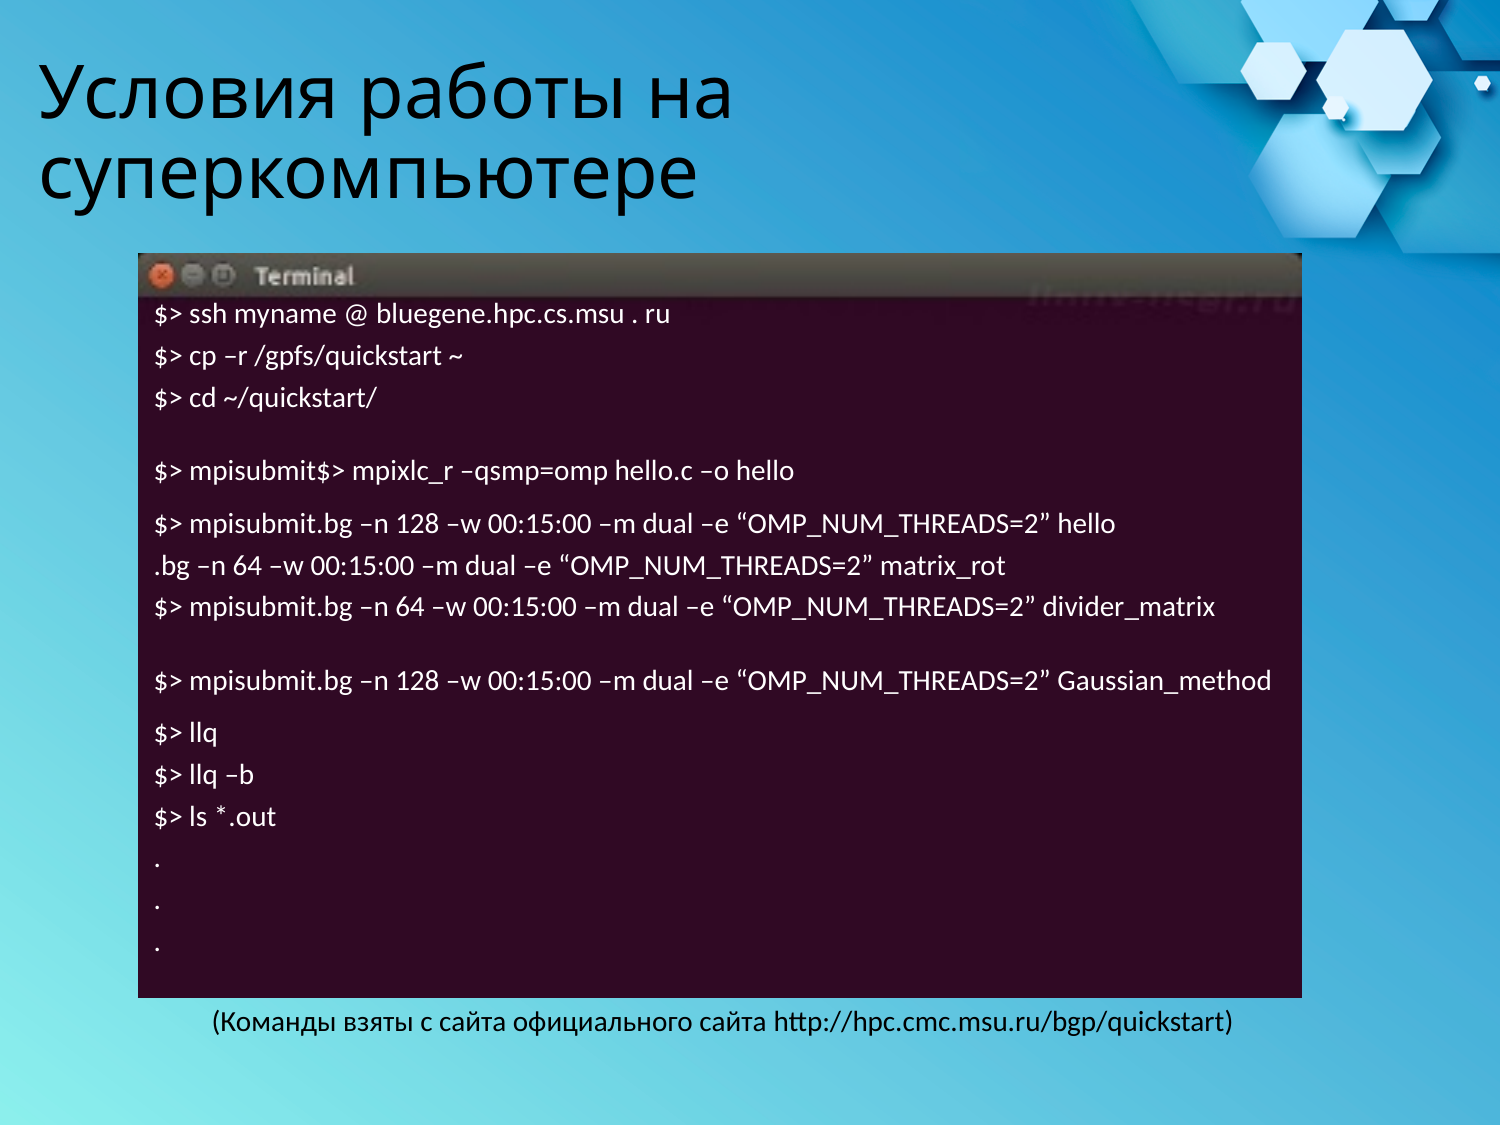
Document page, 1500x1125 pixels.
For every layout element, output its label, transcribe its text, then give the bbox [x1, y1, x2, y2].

picture [138, 253, 1302, 301]
text_box $> ssh myname @ bluegene. hpc . cs . msu . ru $> cp –r /gpfs/quickstart ~ $> cd ~/quickstart/ $> mpisubmit$> mpixlc_r –qsmp=omp hello.c –o hello $> mpisubmit.bg –n 128 –w 00:15:00 –m dual –e “OMP_NUM_THREADS=2” hello .bg –n 64 –w 00:15:00 –m dual –e “OMP_NUM_THREADS=2” matrix_rot $> mpisubmit.bg –n 64 –w 00:15:00 –m dual –e “OMP_NUM_THREADS=2” divider_matrix $> mpisubmit.bg –n 128 –w 00:15:00 –m dual –e “OMP_NUM_THREADS=2” Gaussian_method $> llq $> llq –b $> ls *.out . . . [138, 301, 1302, 998]
title Условия работы на суперкомпьютере [23, 46, 1267, 223]
text_box (Команды взяты с сайта официального сайта http://hpc.cmc.msu.ru/bgp/quickstart) [196, 1009, 1267, 1066]
